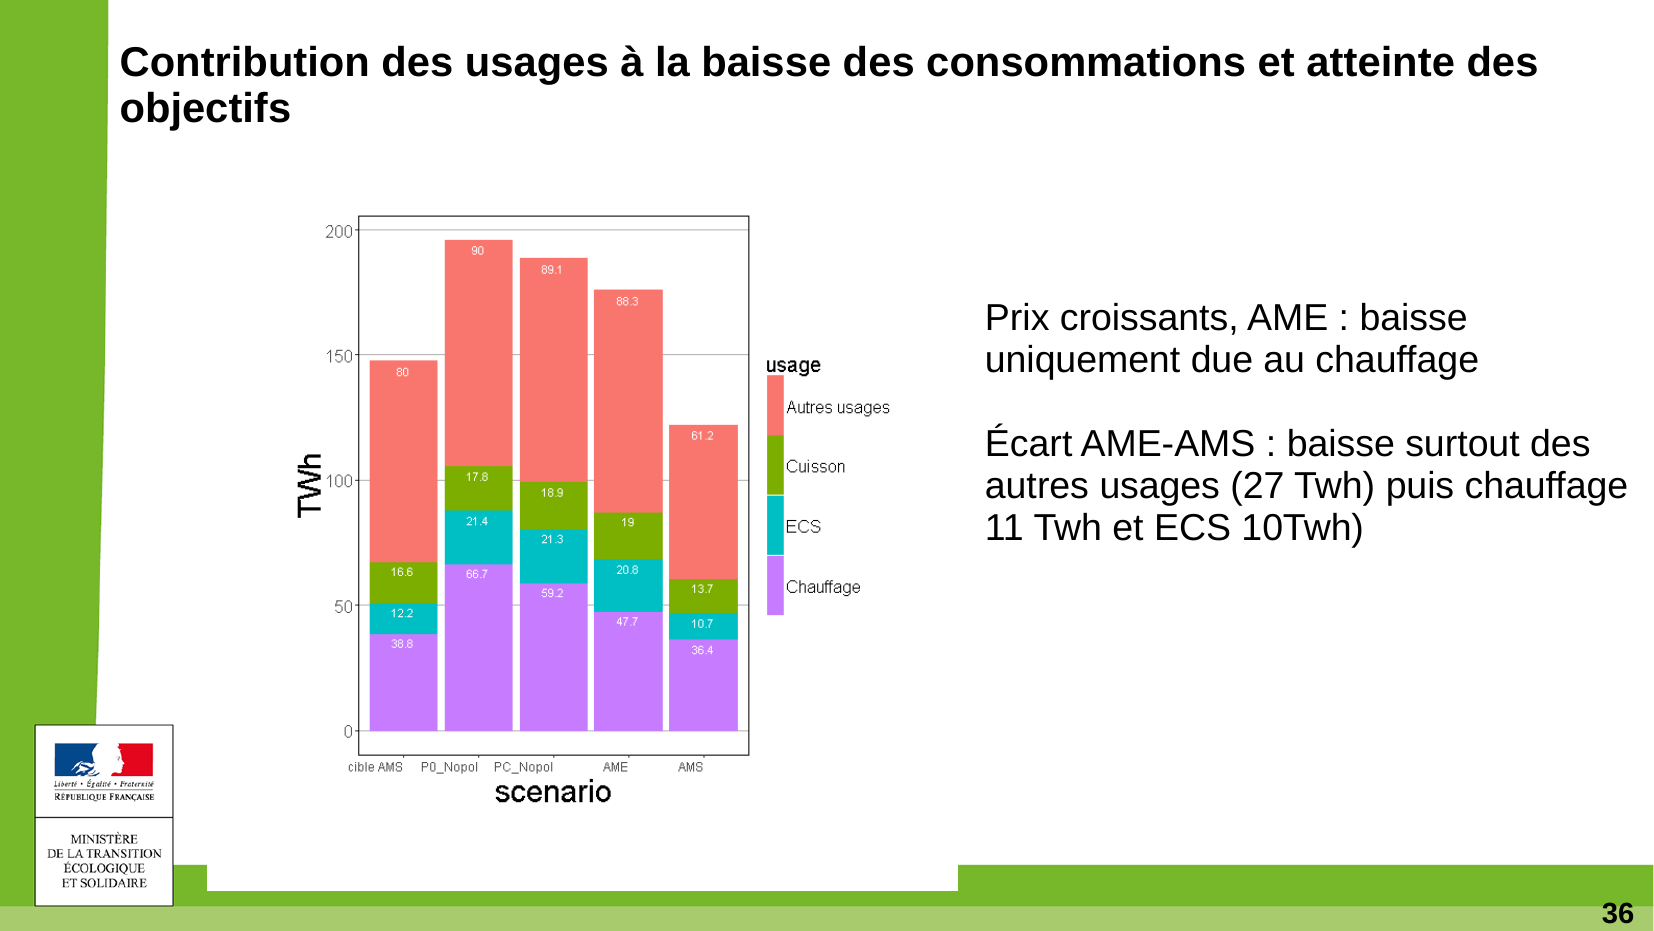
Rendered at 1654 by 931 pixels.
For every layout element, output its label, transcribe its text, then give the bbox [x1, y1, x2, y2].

list [186, 123, 1517, 837]
picture [0, 0, 1654, 931]
title Contribution des usages à la baisse des consommations et atteinte des objectifs [119, 25, 1608, 145]
text_box Prix croissants, AME : baisse uniquement due au chauffage Écart AME-AMS : baisse surtout des autres usages (27 Twh) puis chauffage 11 Twh et ECS 10Twh) [970, 289, 1654, 641]
